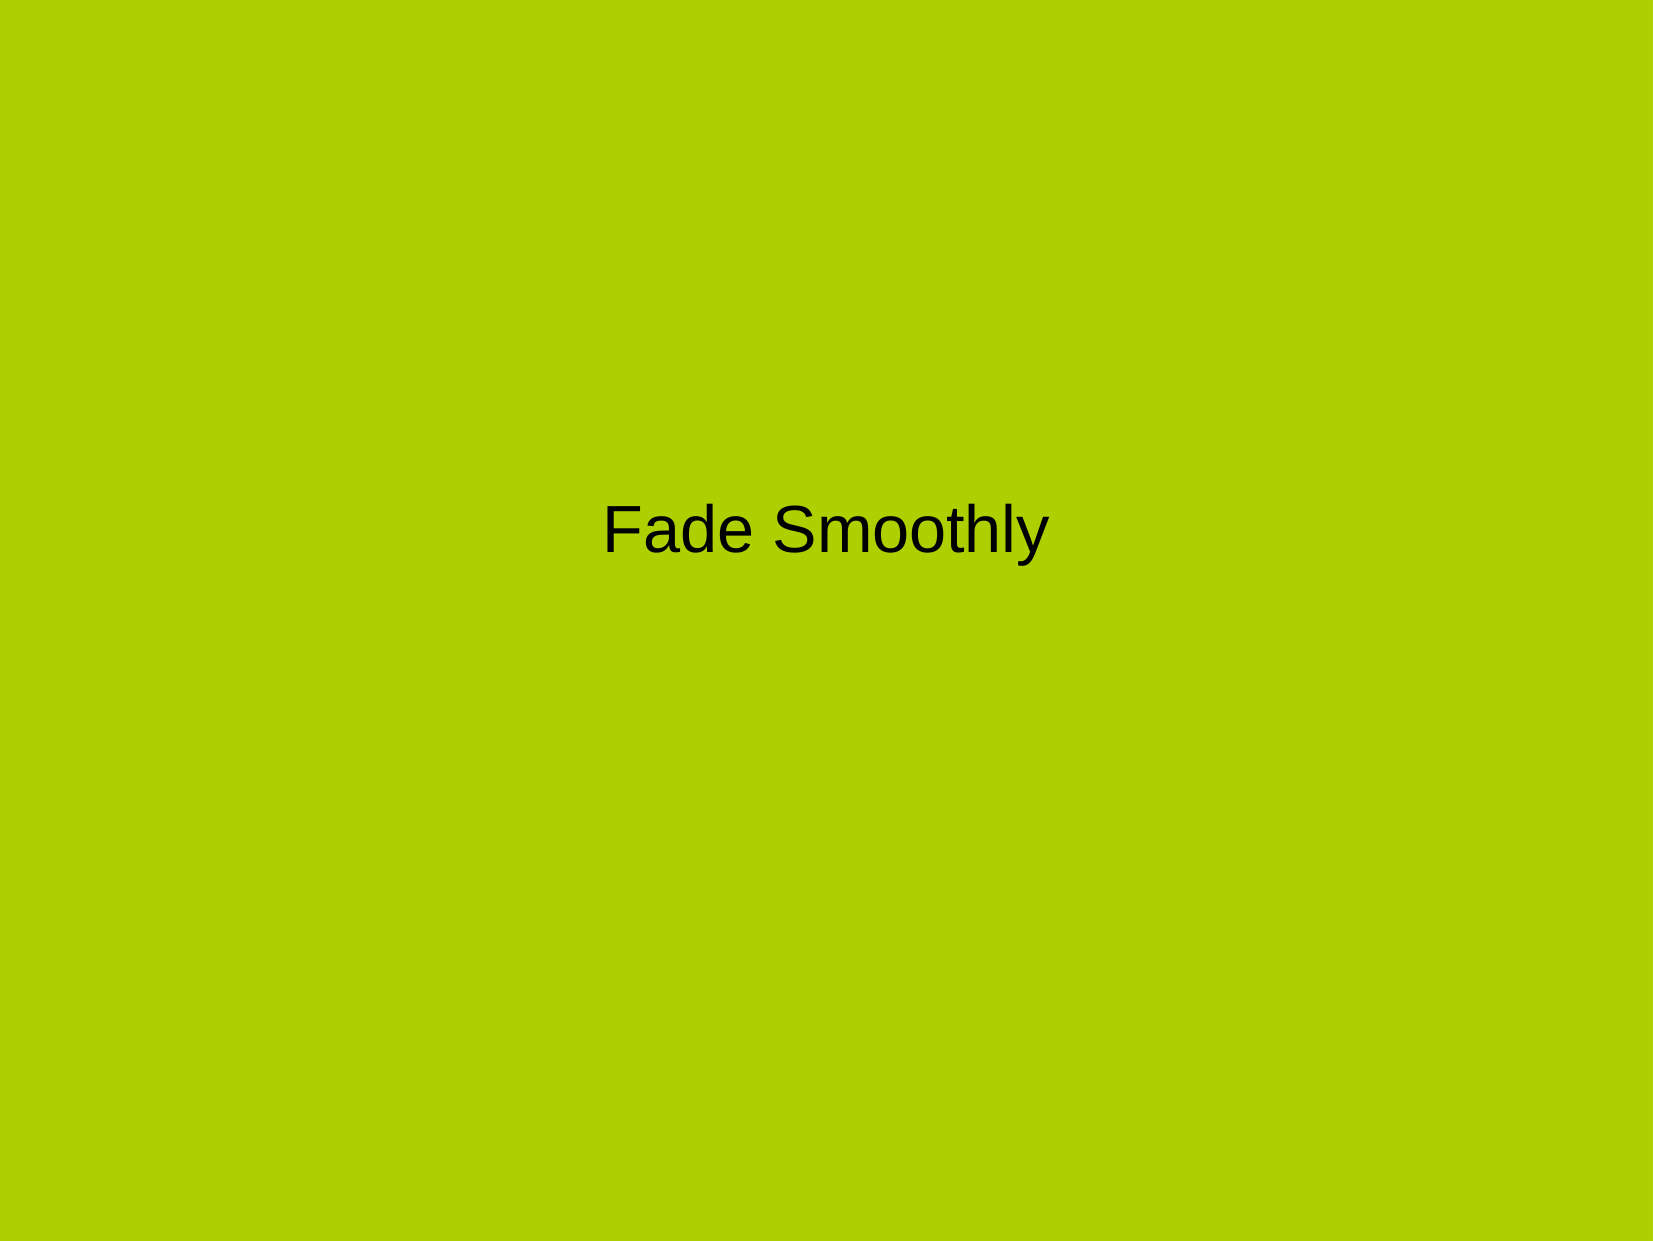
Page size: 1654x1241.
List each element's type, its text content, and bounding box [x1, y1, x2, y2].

subtitle Fade Smoothly [82, 49, 1571, 1010]
